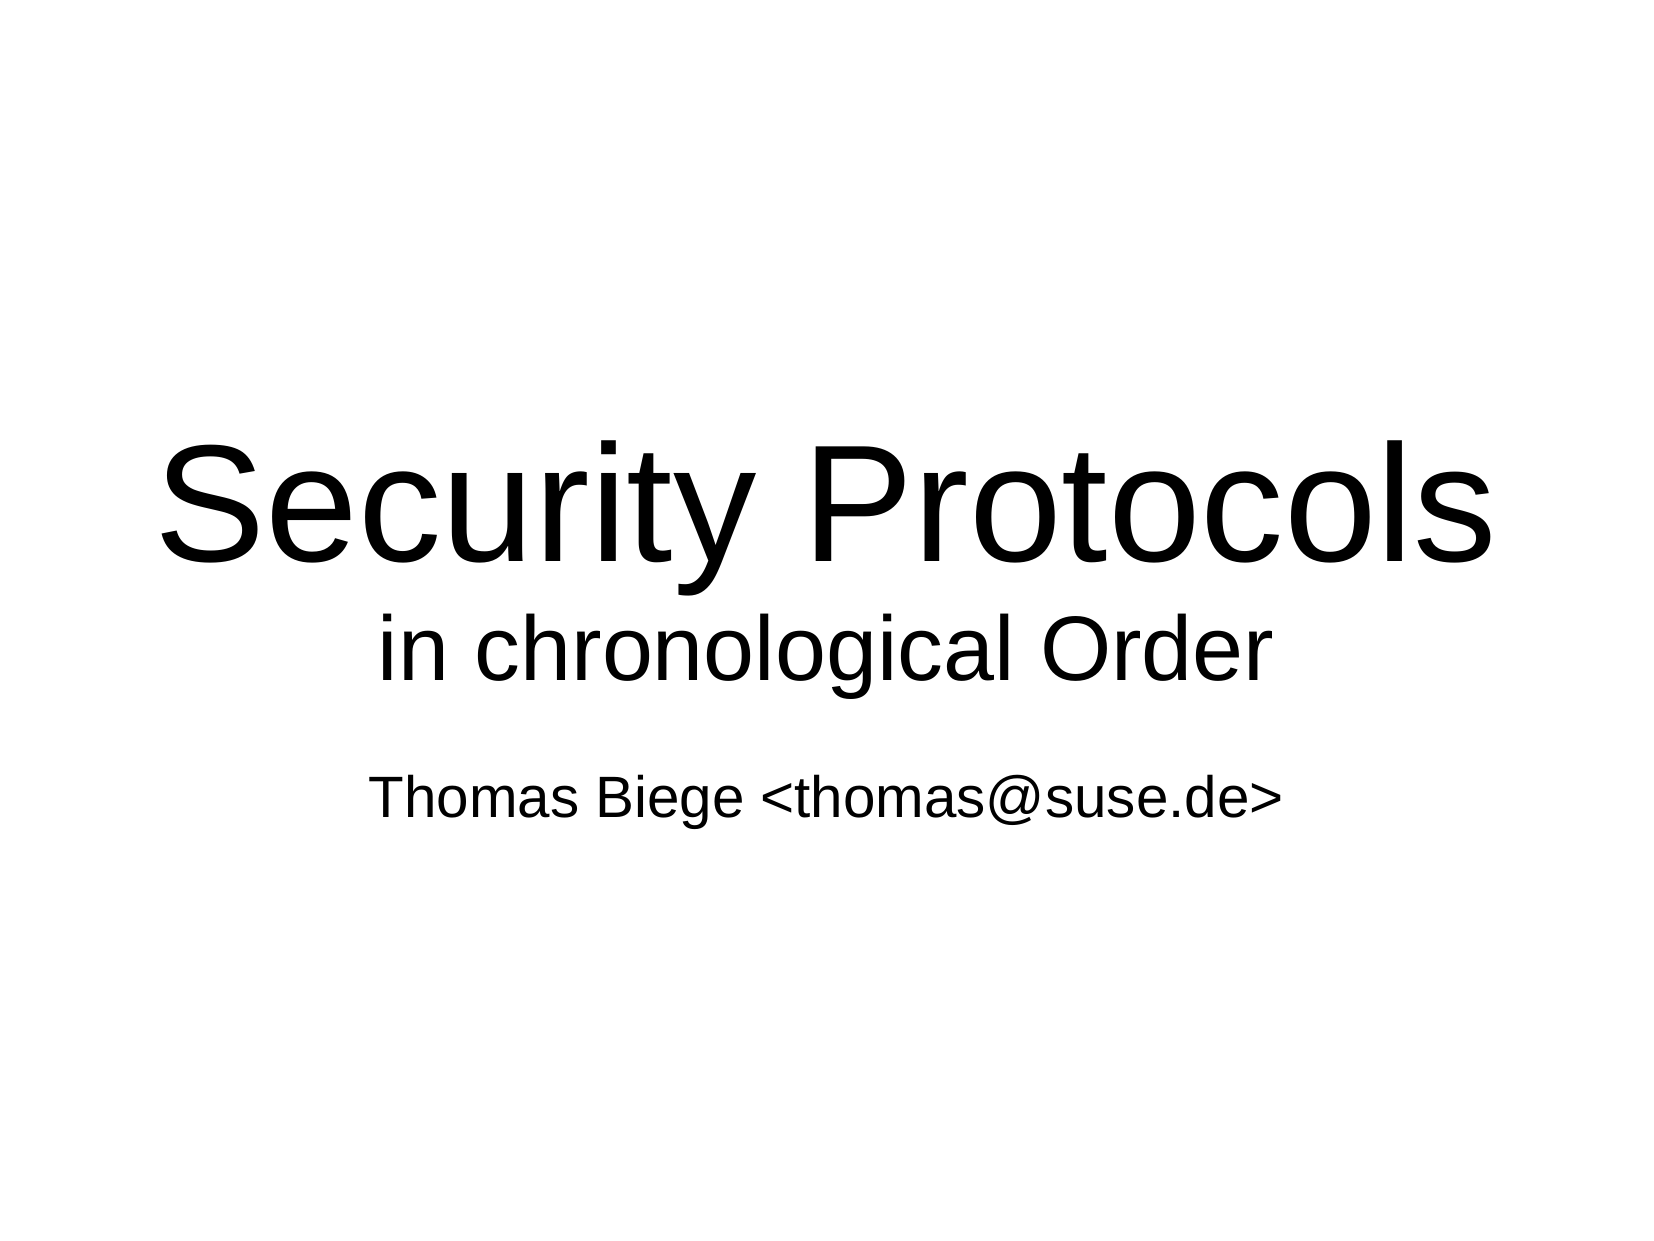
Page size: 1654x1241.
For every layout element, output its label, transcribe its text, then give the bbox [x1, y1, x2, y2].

title Security Protocols in chronological Order Thomas Biege <thomas@suse.de> [82, 410, 1571, 830]
